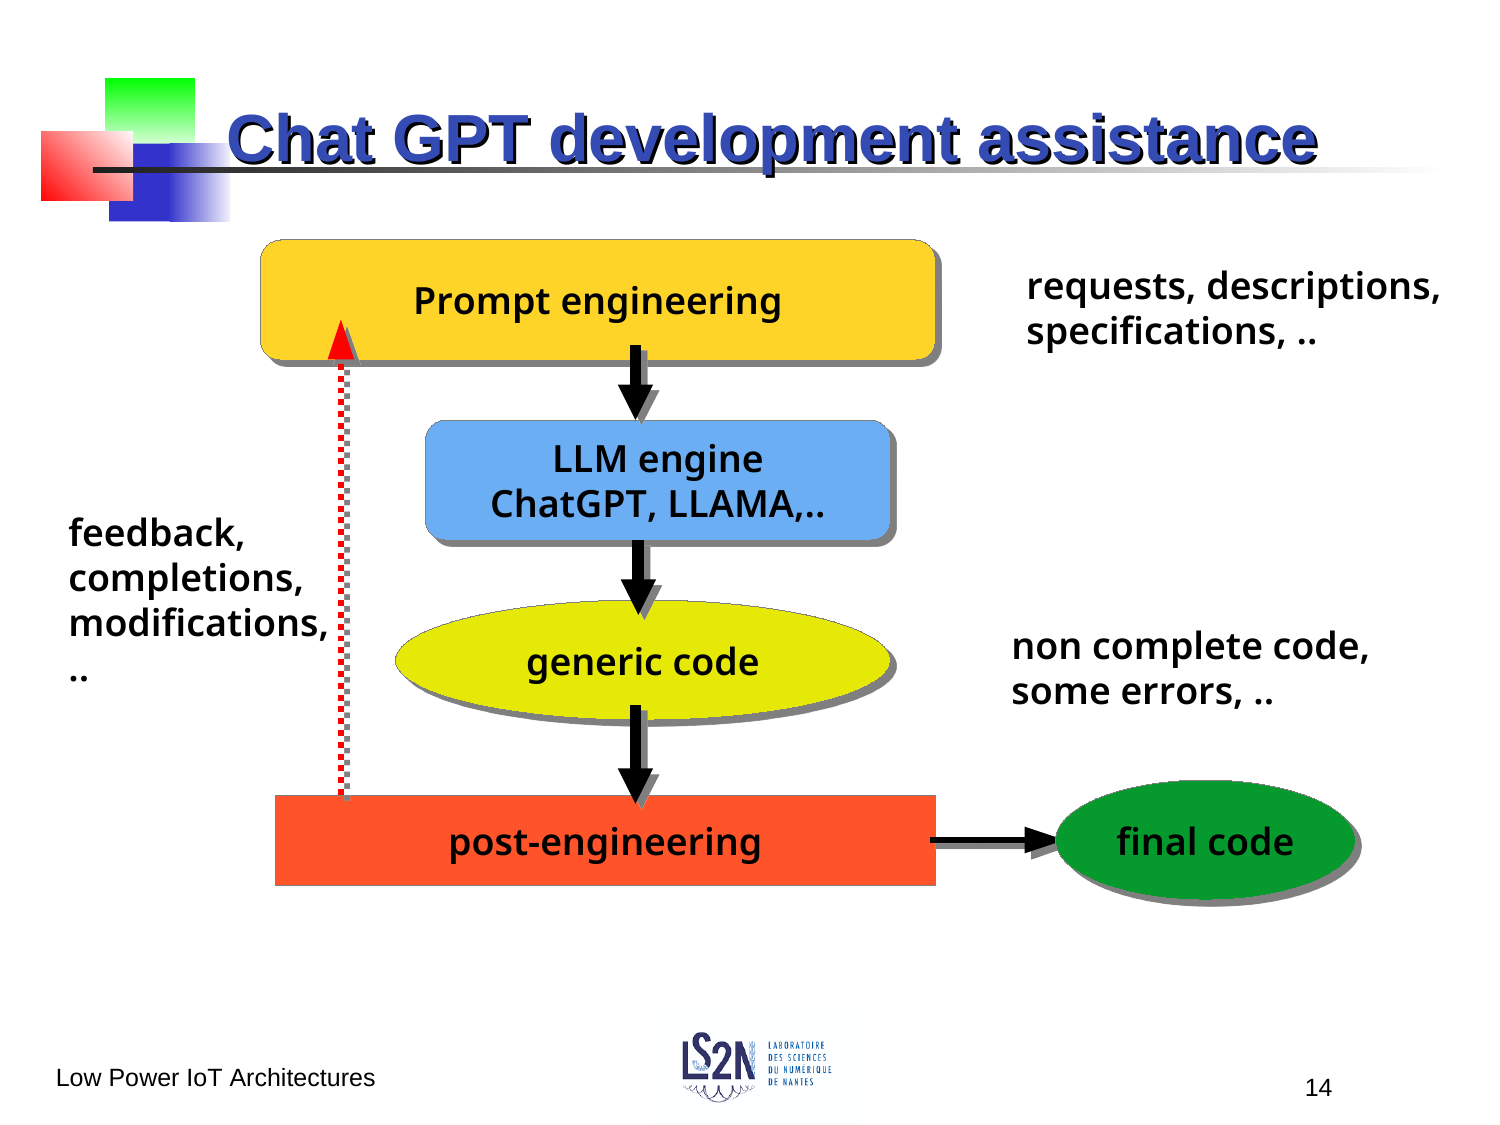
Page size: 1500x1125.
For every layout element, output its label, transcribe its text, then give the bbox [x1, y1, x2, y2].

text_box non complete code, some errors, .. [996, 615, 1461, 720]
text_box final code [1055, 780, 1356, 901]
text_box generic code [395, 600, 891, 721]
text_box post-engineering [275, 795, 936, 886]
picture [651, 1009, 862, 1125]
text_box requests, descriptions, specifications, .. [1011, 254, 1476, 360]
text_box feedback, completions, modifications, .. [53, 501, 354, 697]
text_box Prompt engineering [260, 239, 936, 361]
title Chat GPT development assistance [87, 86, 1387, 183]
text_box LLM engine ChatGPT, LLAMA,.. [425, 420, 891, 541]
